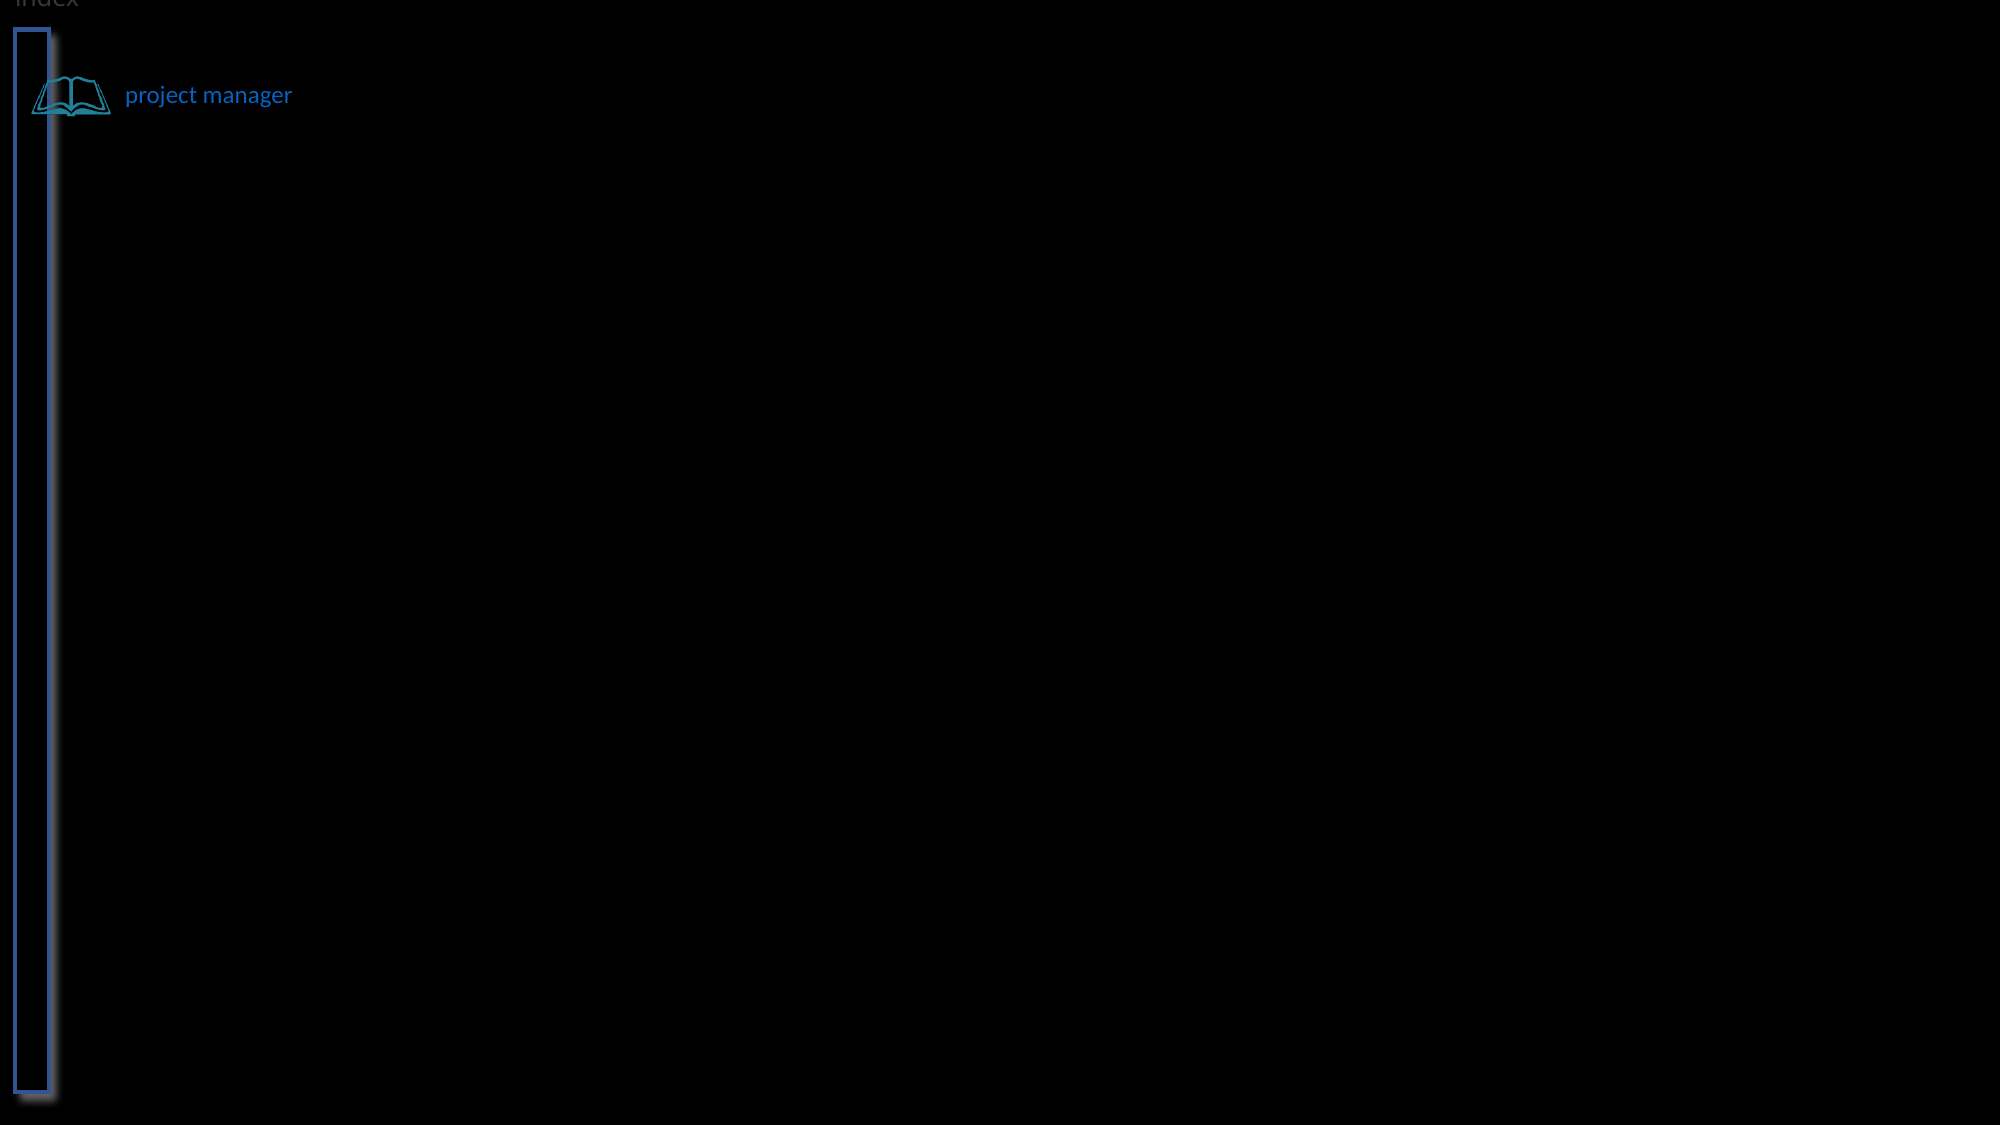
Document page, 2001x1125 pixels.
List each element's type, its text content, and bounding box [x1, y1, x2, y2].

picture [29, 74, 111, 119]
text_box [14, 29, 49, 1093]
text_box project manager [110, 71, 308, 117]
